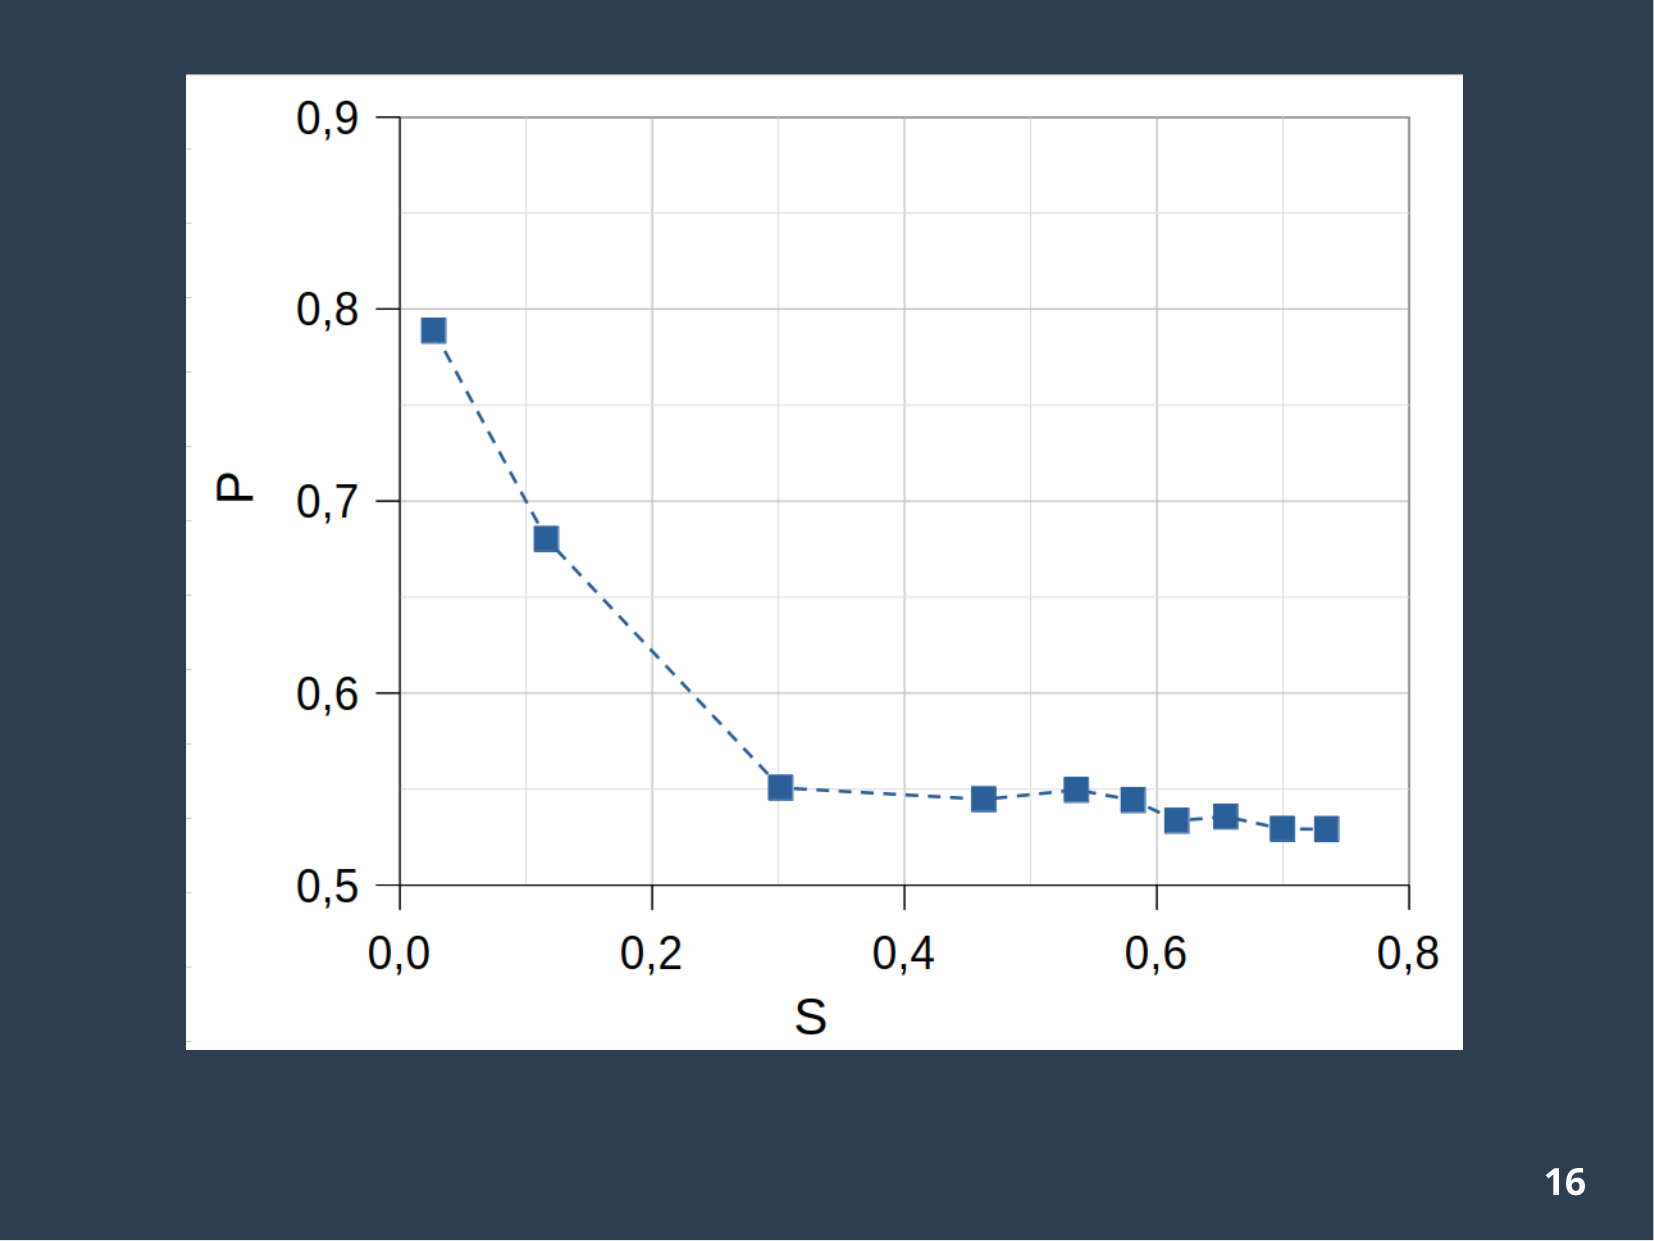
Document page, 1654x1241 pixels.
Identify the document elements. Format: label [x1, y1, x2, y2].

picture [186, 74, 1463, 1051]
